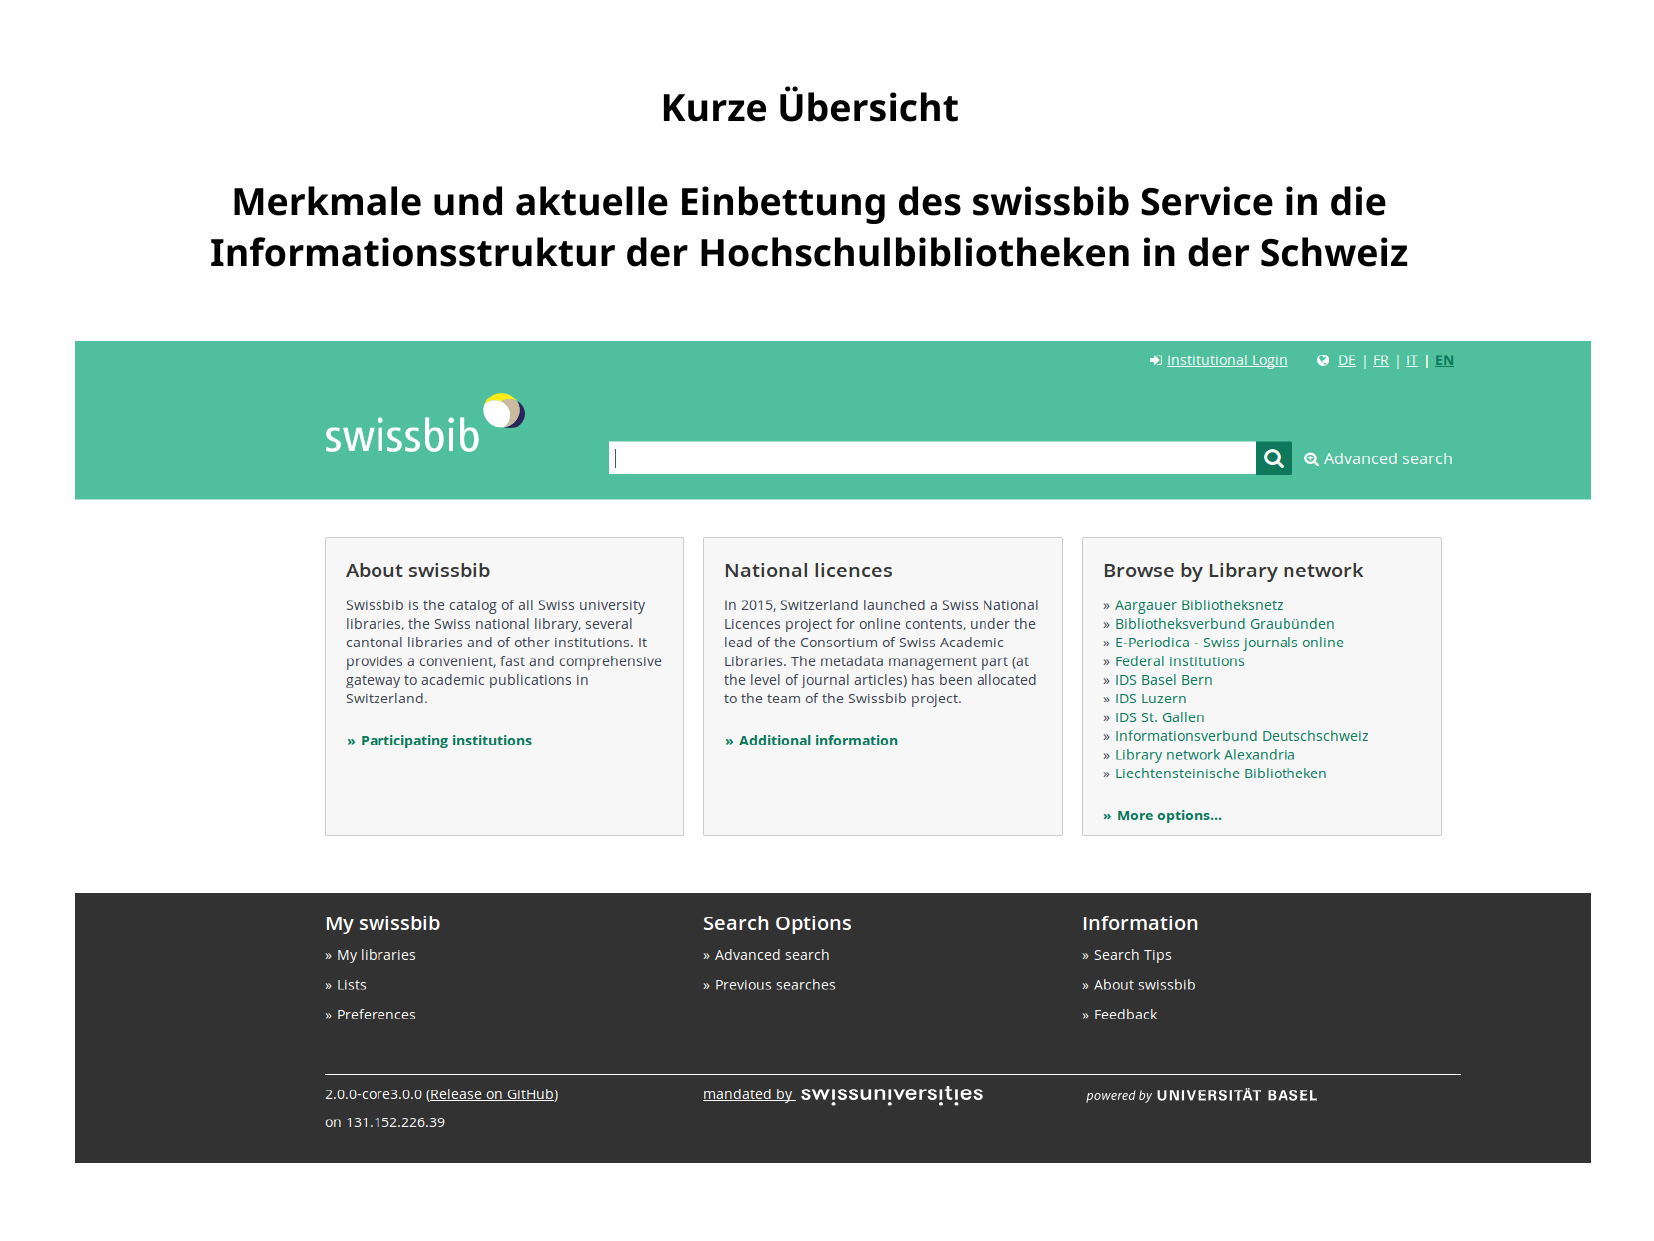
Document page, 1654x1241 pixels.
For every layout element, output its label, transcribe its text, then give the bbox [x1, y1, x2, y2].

list Merkmale und aktuelle Einbettung des swissbib Service in die Informationsstruktur der Hochschulbibliotheken in der Schweiz [90, 138, 1531, 316]
picture [75, 341, 1591, 1163]
list Kurze Übersicht [90, 48, 1531, 138]
